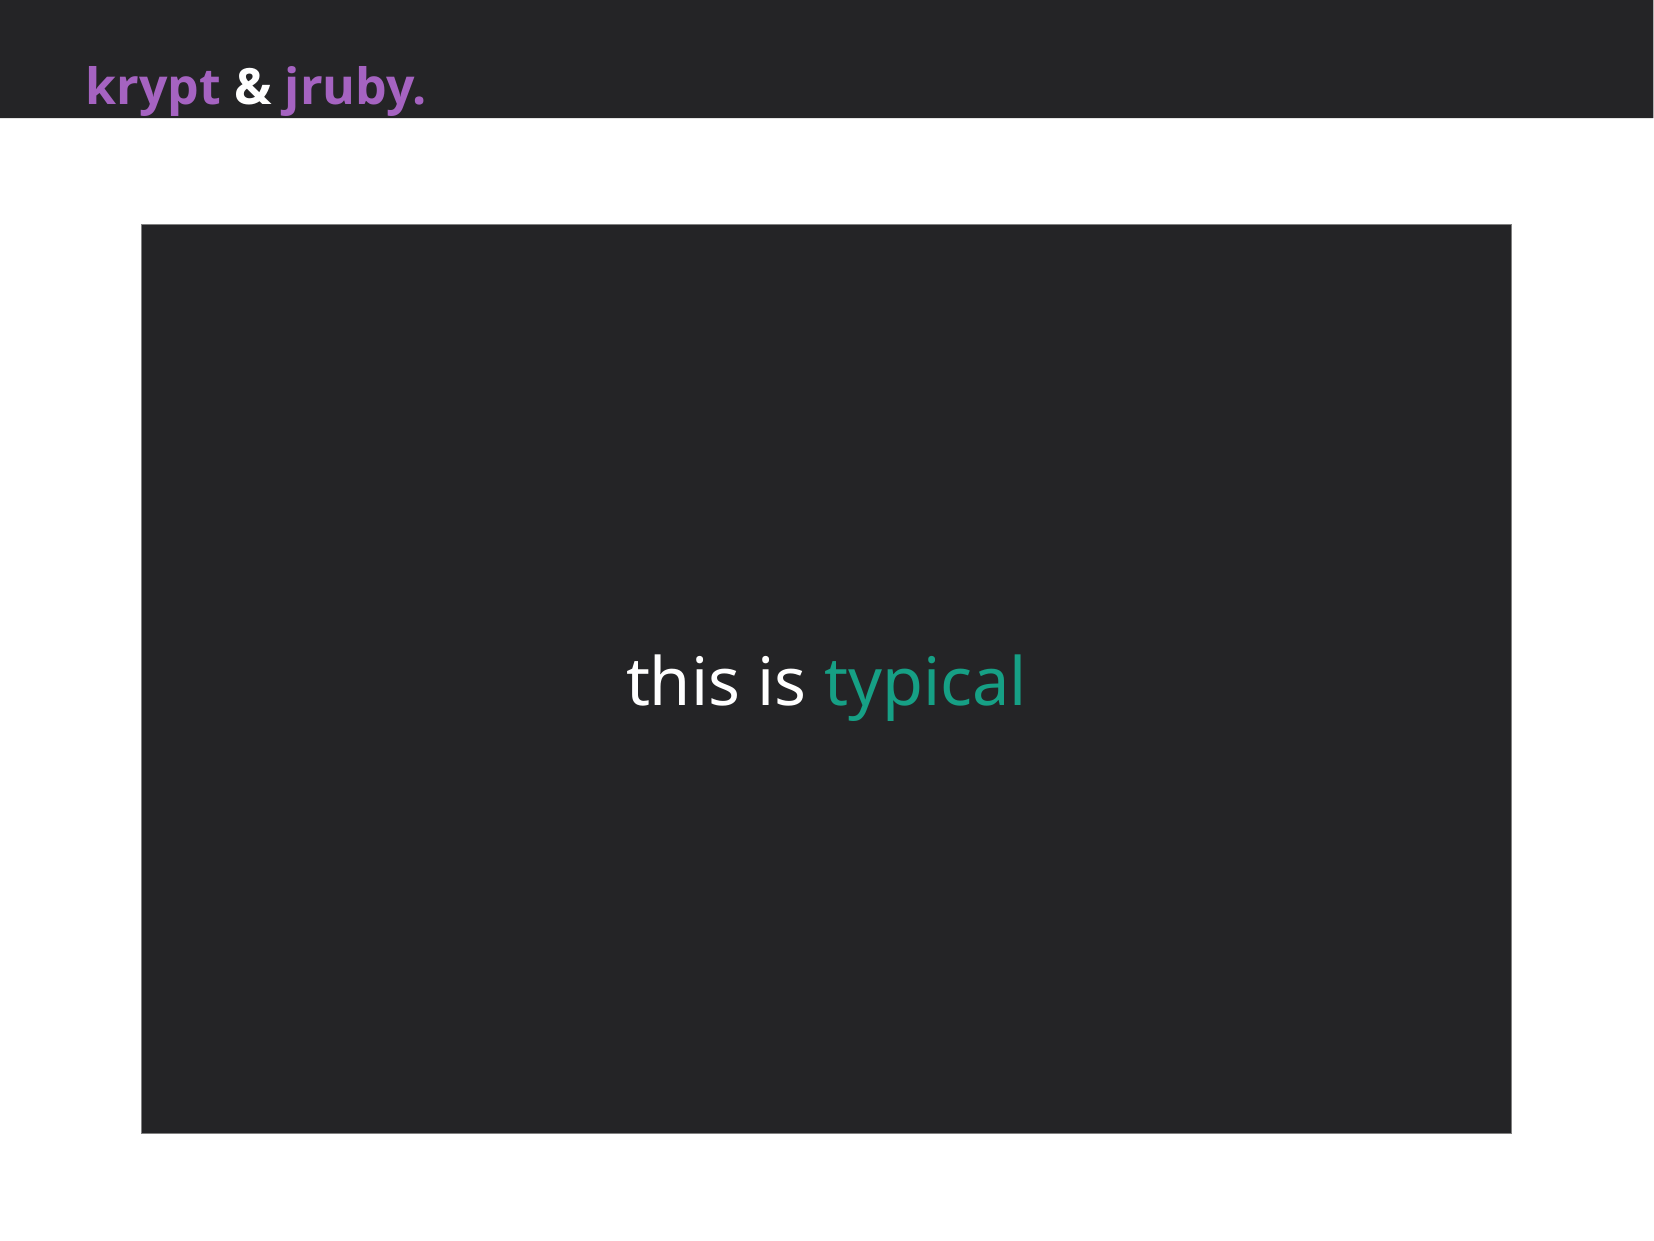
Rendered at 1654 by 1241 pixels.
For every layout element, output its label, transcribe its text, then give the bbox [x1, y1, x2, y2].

text_box krypt & jruby. [70, 43, 1359, 119]
text_box [0, 0, 1654, 119]
text_box this is typical [141, 224, 1512, 1134]
